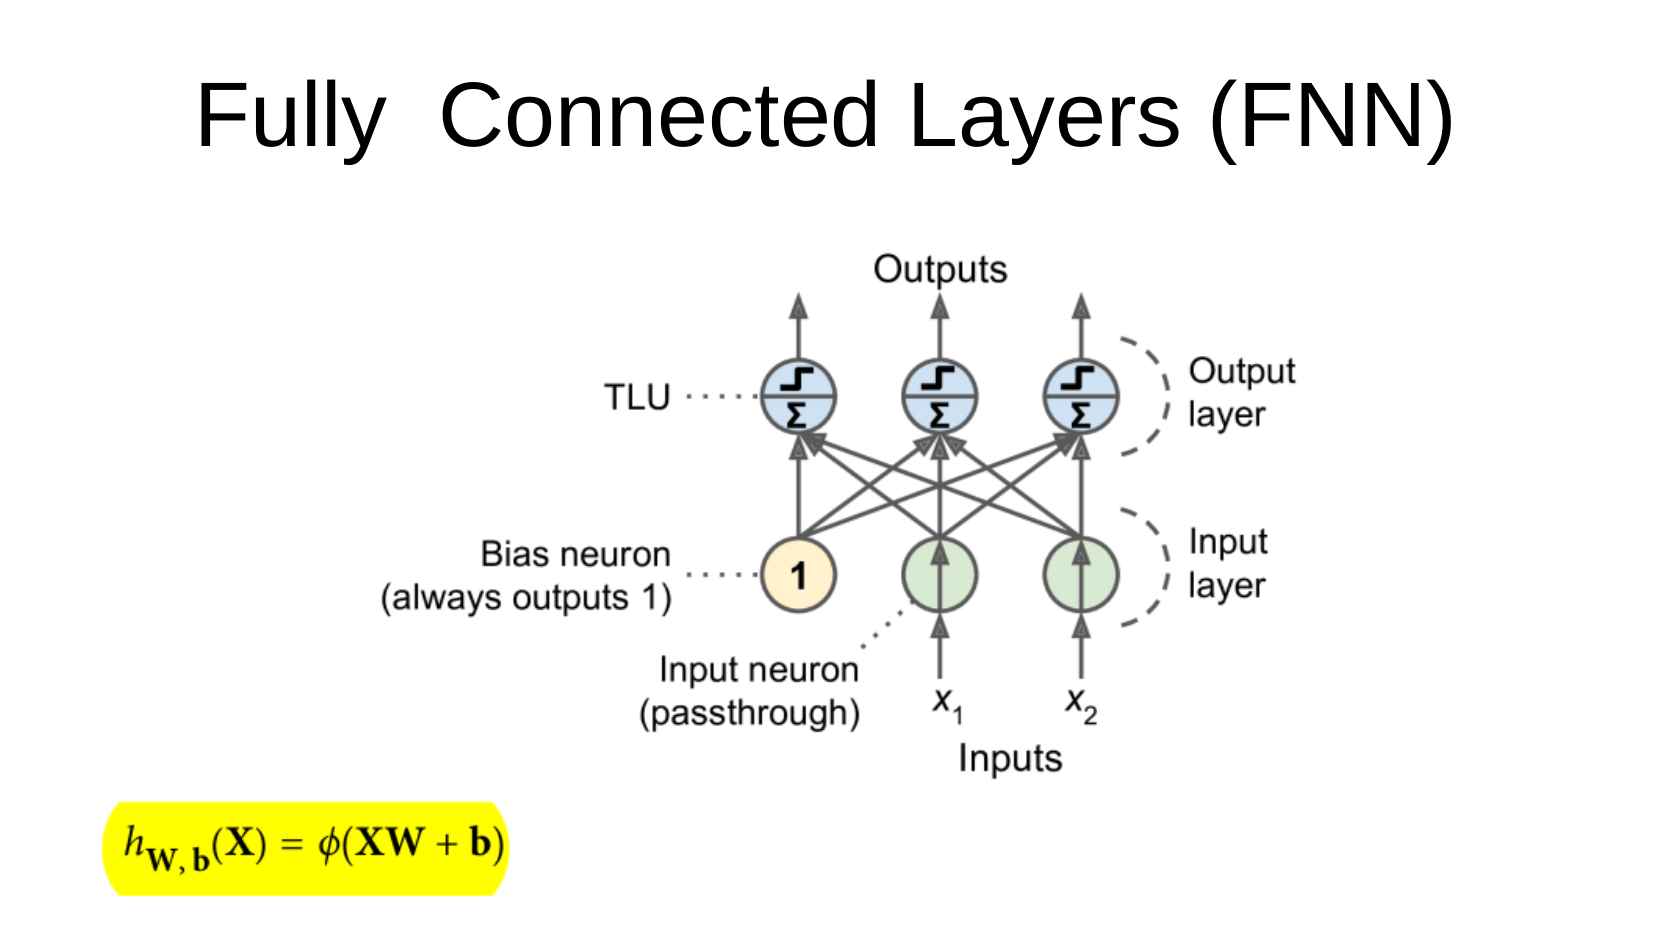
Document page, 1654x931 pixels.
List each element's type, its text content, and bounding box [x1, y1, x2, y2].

picture [118, 244, 1549, 787]
title Fully Connected Layers (FNN) [82, 37, 1571, 193]
picture [86, 797, 532, 901]
